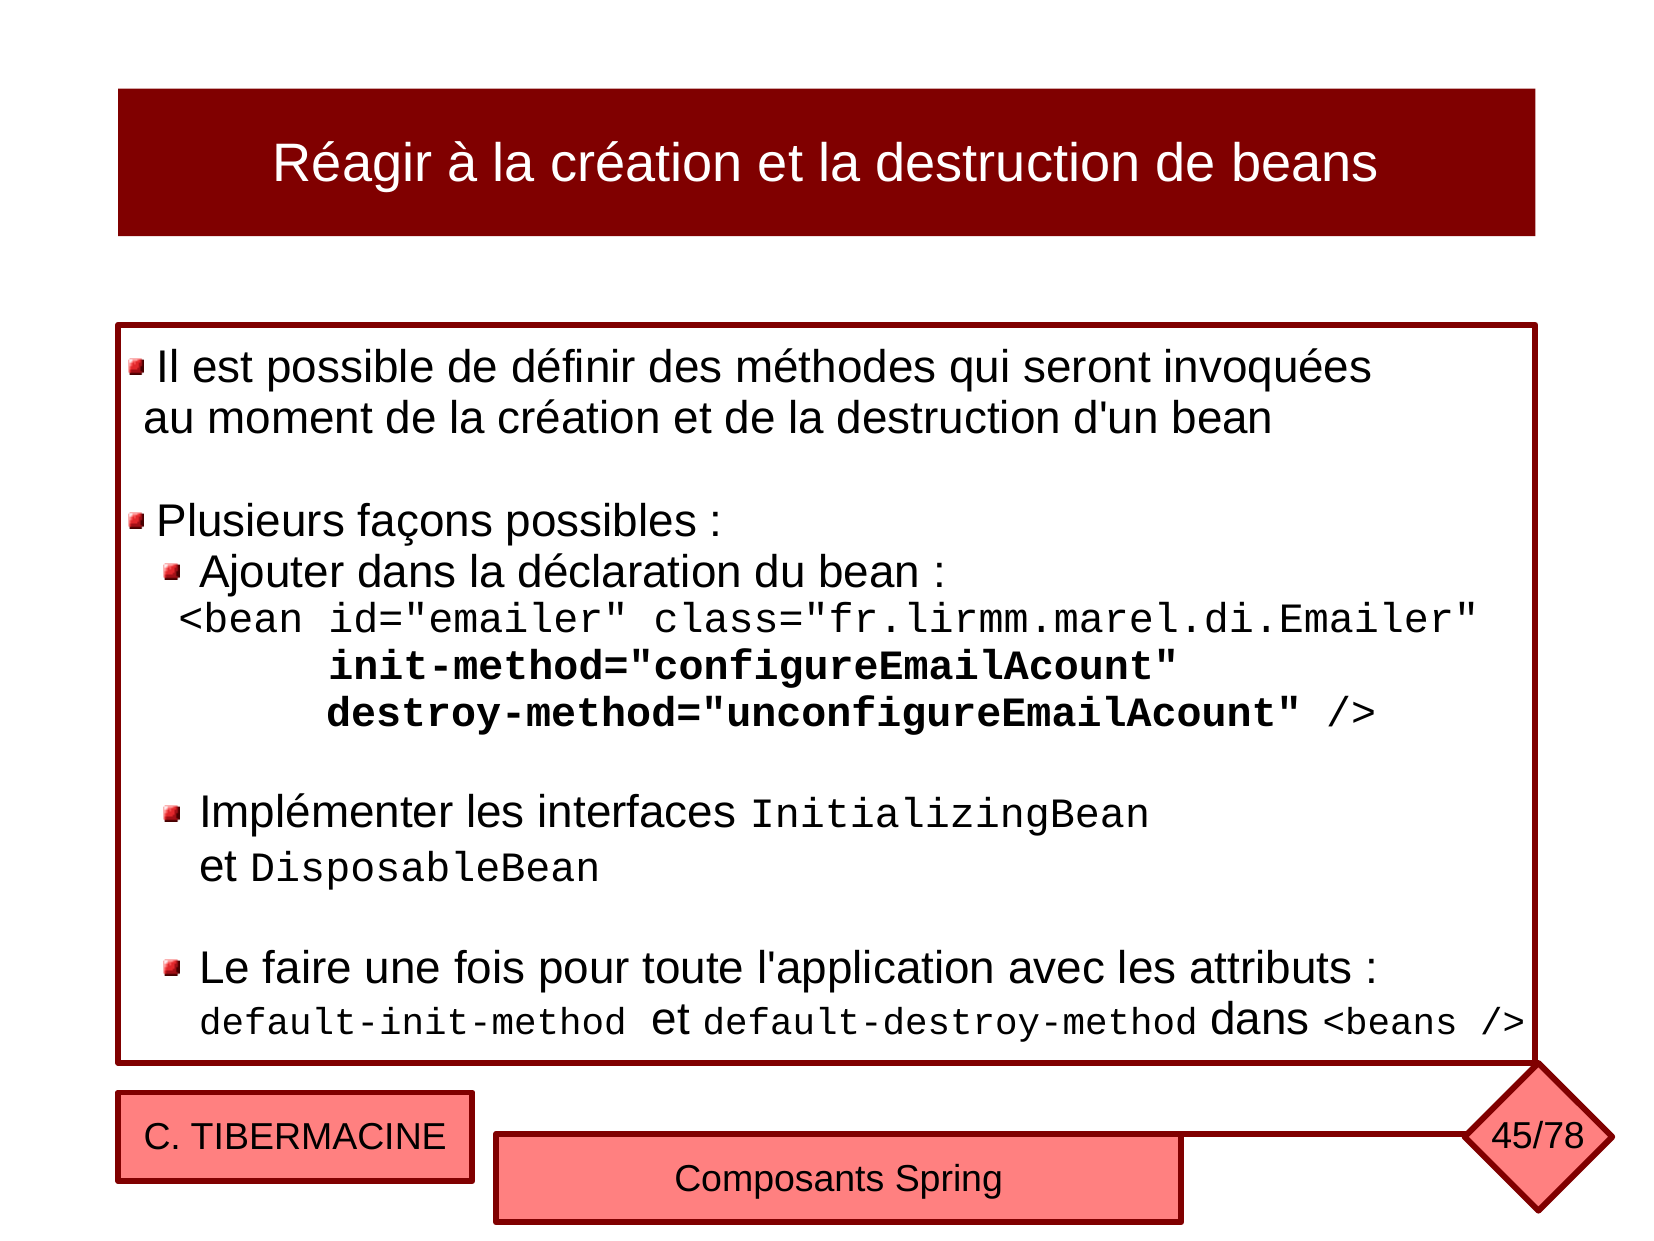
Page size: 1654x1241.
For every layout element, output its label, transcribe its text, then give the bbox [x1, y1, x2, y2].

picture [163, 959, 180, 976]
picture [128, 512, 144, 529]
text_box Il est possible de définir des méthodes qui seront invoquées au moment de la création et de la destruction d'un bean Plusieurs façons possibles : Ajouter dans la déclaration du bean : <bean id="emailer" class="fr.lirmm.marel.di.Emailer" init-method="configureEmailAcount" destroy-method="unconfigureEmailAcount" /> Implémenter les interfaces InitializingBean et DisposableBean Le faire une fois pour toute l'application avec les attributs : default-init-method et default-destroy-method dans <beans /> [118, 324, 1536, 1063]
text_box Composants Spring [496, 1133, 1182, 1223]
text_box [1464, 1125, 1476, 1149]
picture [163, 805, 180, 822]
picture [128, 358, 144, 375]
text_box Réagir à la création et la destruction de beans [118, 88, 1536, 237]
picture [163, 563, 180, 580]
text_box [1494, 1062, 1583, 1107]
text_box C. TIBERMACINE [118, 1092, 473, 1182]
text_box <numéro>/78 [1476, 1107, 1613, 1207]
